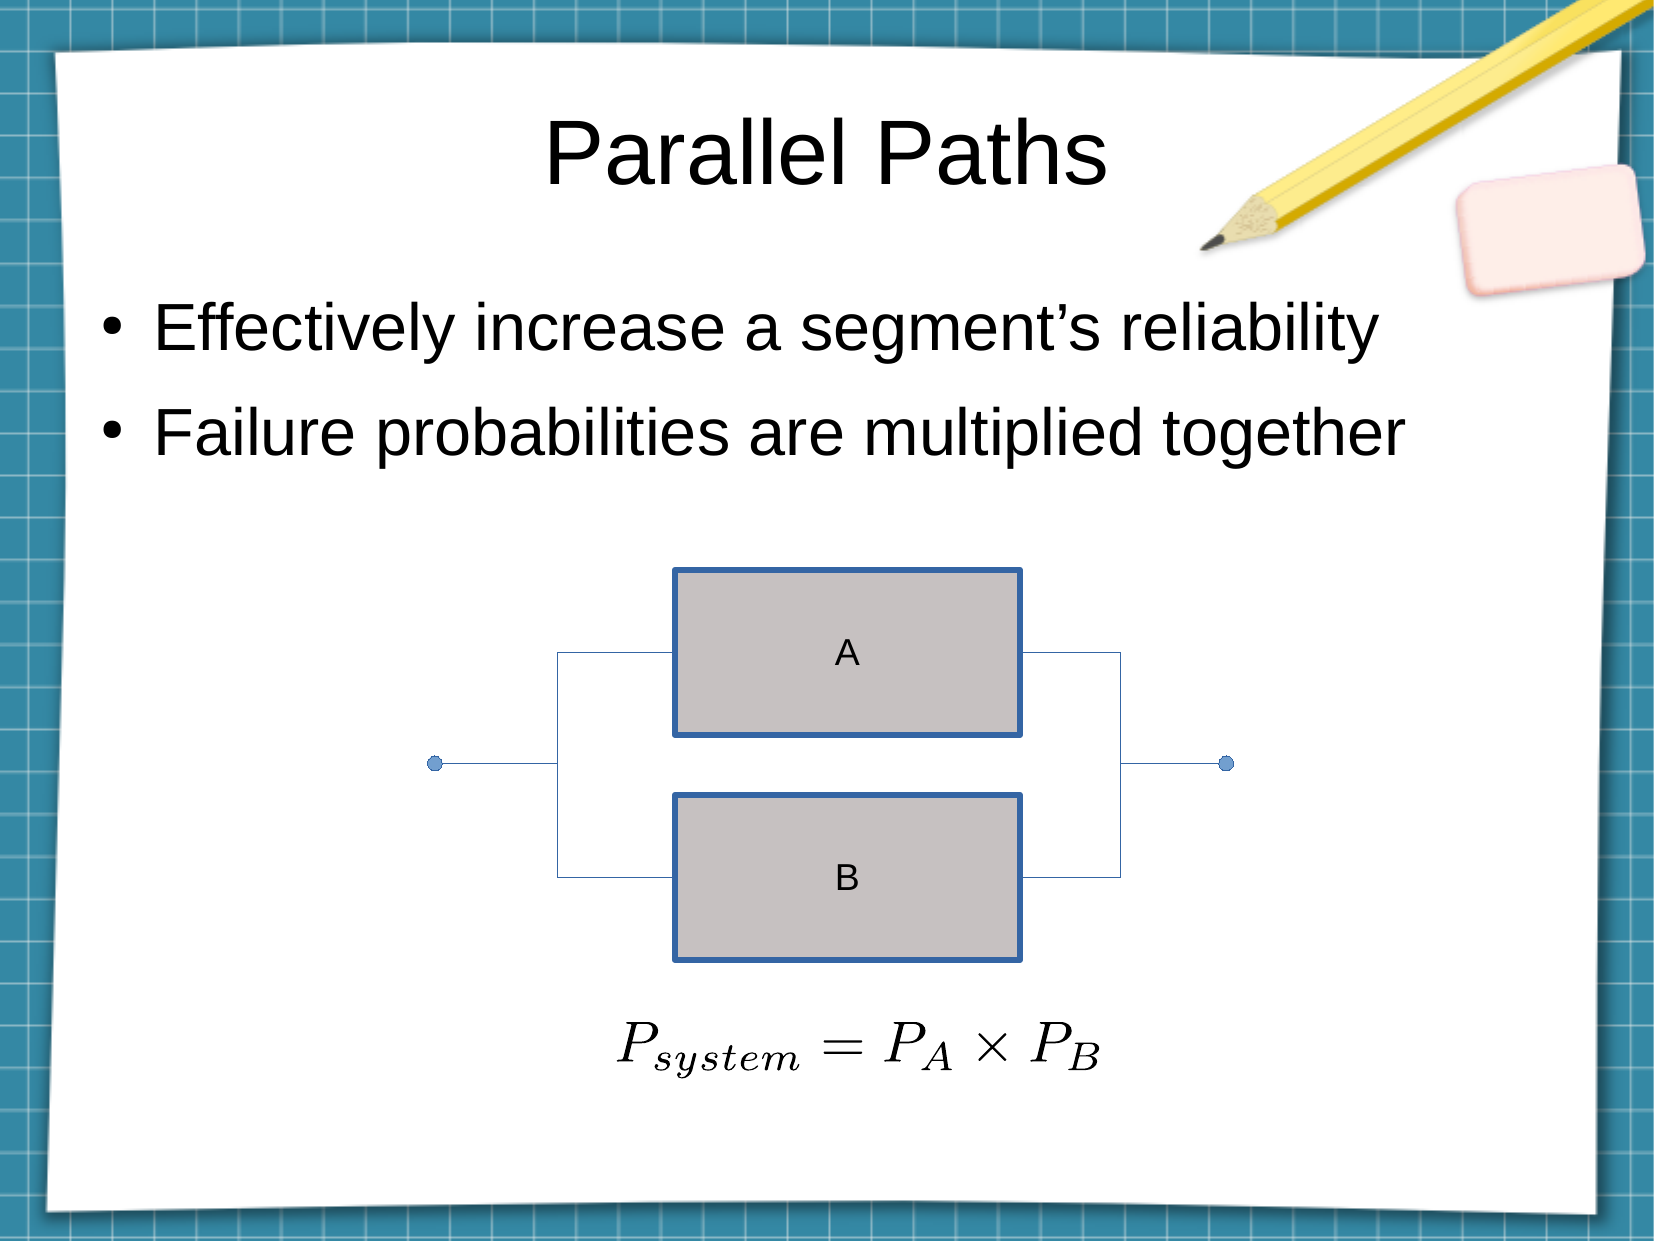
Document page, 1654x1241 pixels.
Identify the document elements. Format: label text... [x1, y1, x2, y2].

text_box B [675, 795, 1021, 961]
text_box A [675, 570, 1021, 736]
picture [0, 0, 1654, 1241]
text_box [427, 755, 443, 771]
list Effectively increase a segment’s reliability Failure probabilities are multiplied together [82, 290, 1571, 1010]
text_box [1218, 755, 1234, 771]
title Parallel Paths [82, 49, 1571, 257]
